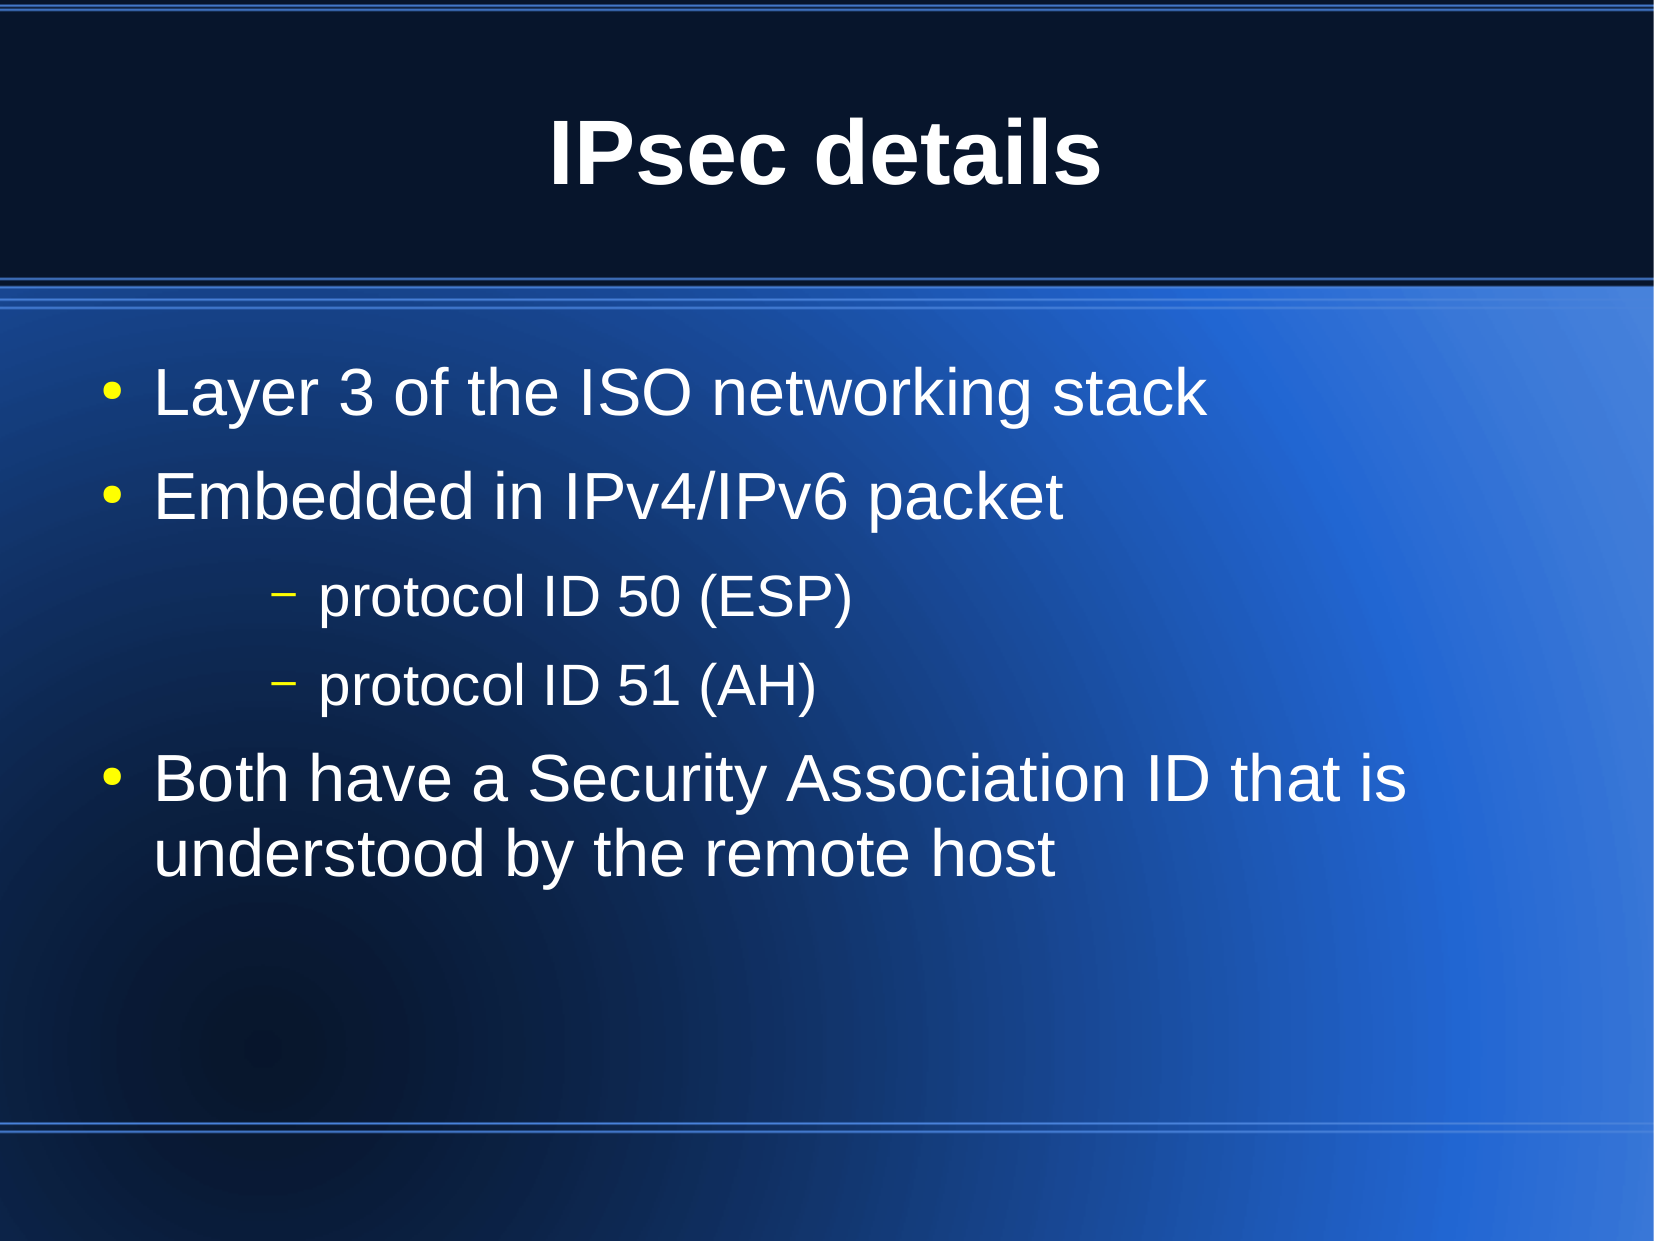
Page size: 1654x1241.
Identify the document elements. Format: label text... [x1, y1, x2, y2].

picture [0, 0, 1654, 1241]
title IPsec details [82, 49, 1571, 257]
list Layer 3 of the ISO networking stack Embedded in IPv4/IPv6 packet protocol ID 50 (ESP) protocol ID 51 (AH) Both have a Security Association ID that is understood by the remote host [82, 355, 1571, 1075]
